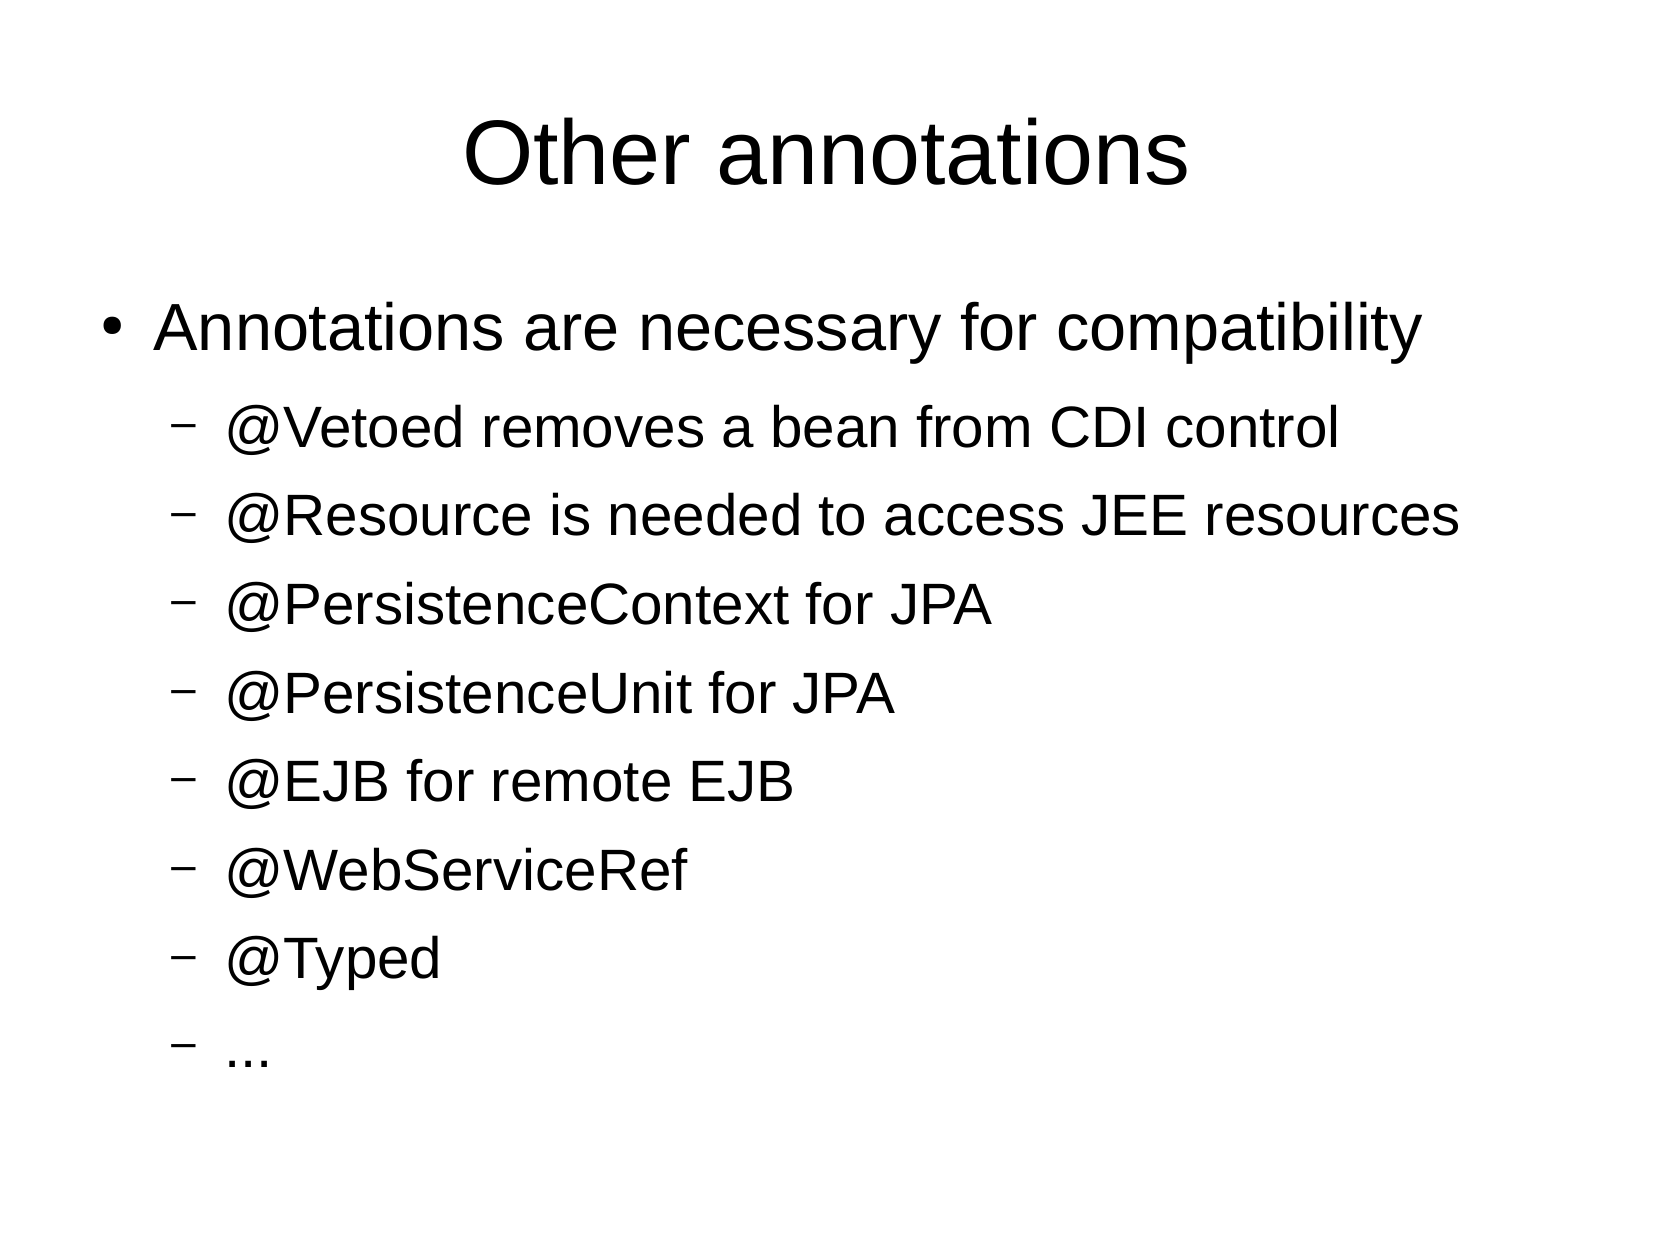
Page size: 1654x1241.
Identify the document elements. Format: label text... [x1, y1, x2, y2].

title Other annotations [82, 49, 1571, 257]
list Annotations are necessary for compatibility @Vetoed removes a bean from CDI control @Resource is needed to access JEE resources @PersistenceContext for JPA @PersistenceUnit for JPA @EJB for remote EJB @WebServiceRef @Typed ... [82, 290, 1571, 1109]
